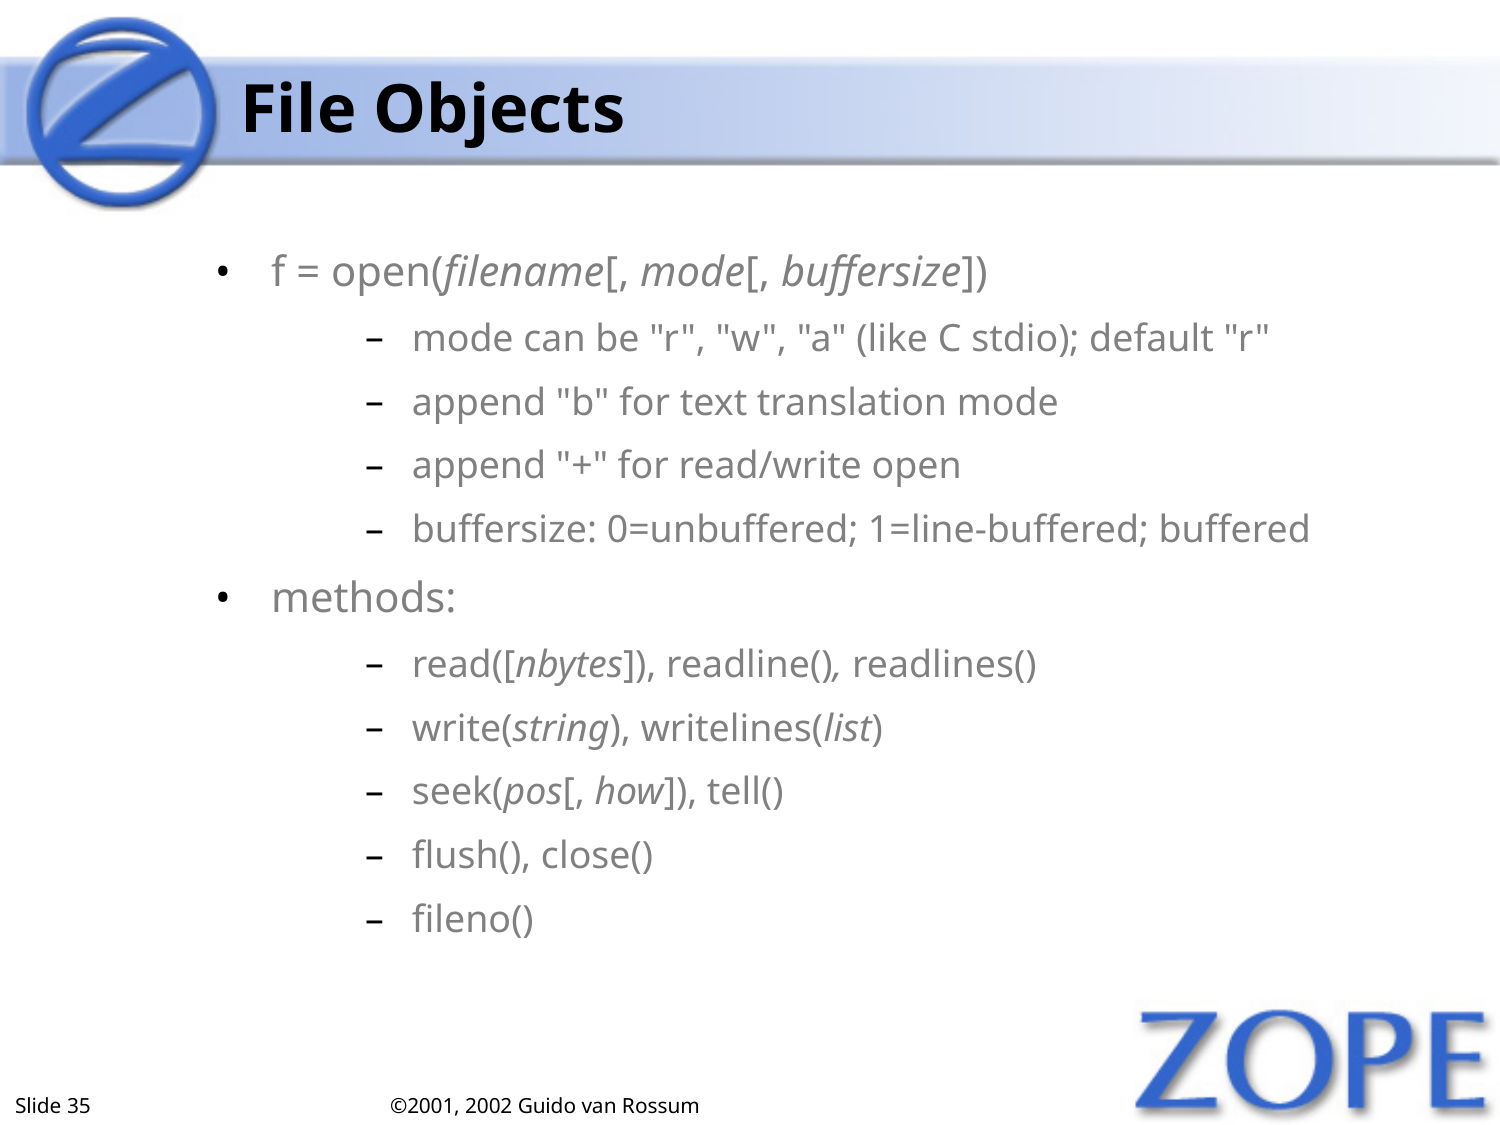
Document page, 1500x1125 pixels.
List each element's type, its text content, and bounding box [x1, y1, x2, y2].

list f = open(filename[, mode[, buffersize]) mode can be "r", "w", "a" (like C stdio); default "r" append "b" for text translation mode append "+" for read/write open buffersize: 0=unbuffered; 1=line-buffered; buffered methods: read([nbytes]), readline(), readlines() write(string), writelines(list) seek(pos[, how]), tell() flush(), close() fileno() [200, 237, 1388, 1001]
title File Objects [225, 50, 1467, 163]
